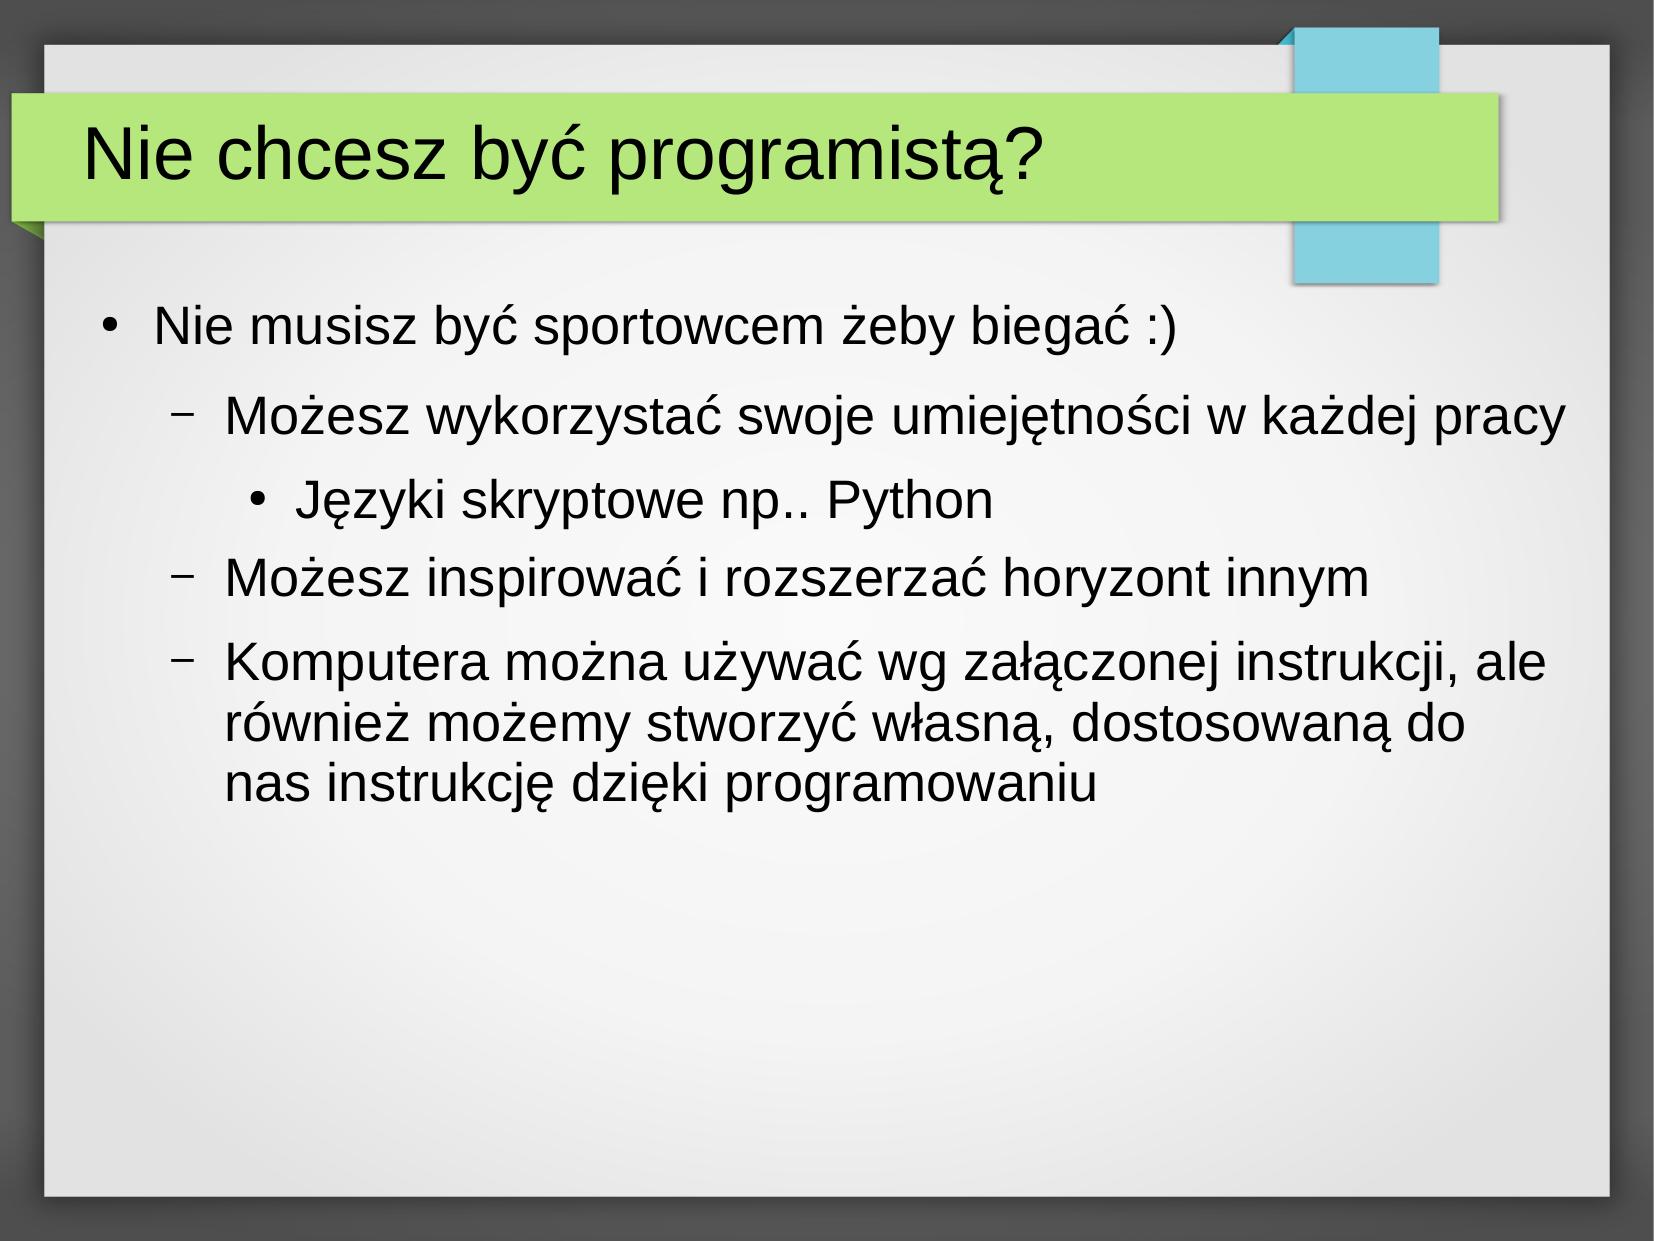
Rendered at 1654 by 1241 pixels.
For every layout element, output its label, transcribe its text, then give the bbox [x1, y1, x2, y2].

picture [0, 0, 1654, 1241]
title Nie chcesz być programistą? [82, 94, 1264, 213]
list Nie musisz być sportowcem żeby biegać :) Możesz wykorzystać swoje umiejętności w każdej pracy Języki skryptowe np.. Python Możesz inspirować i rozszerzać horyzont innym Komputera można używać wg załączonej instrukcji, ale również możemy stworzyć własną, dostosowaną do nas instrukcję dzięki programowaniu [82, 295, 1571, 1015]
